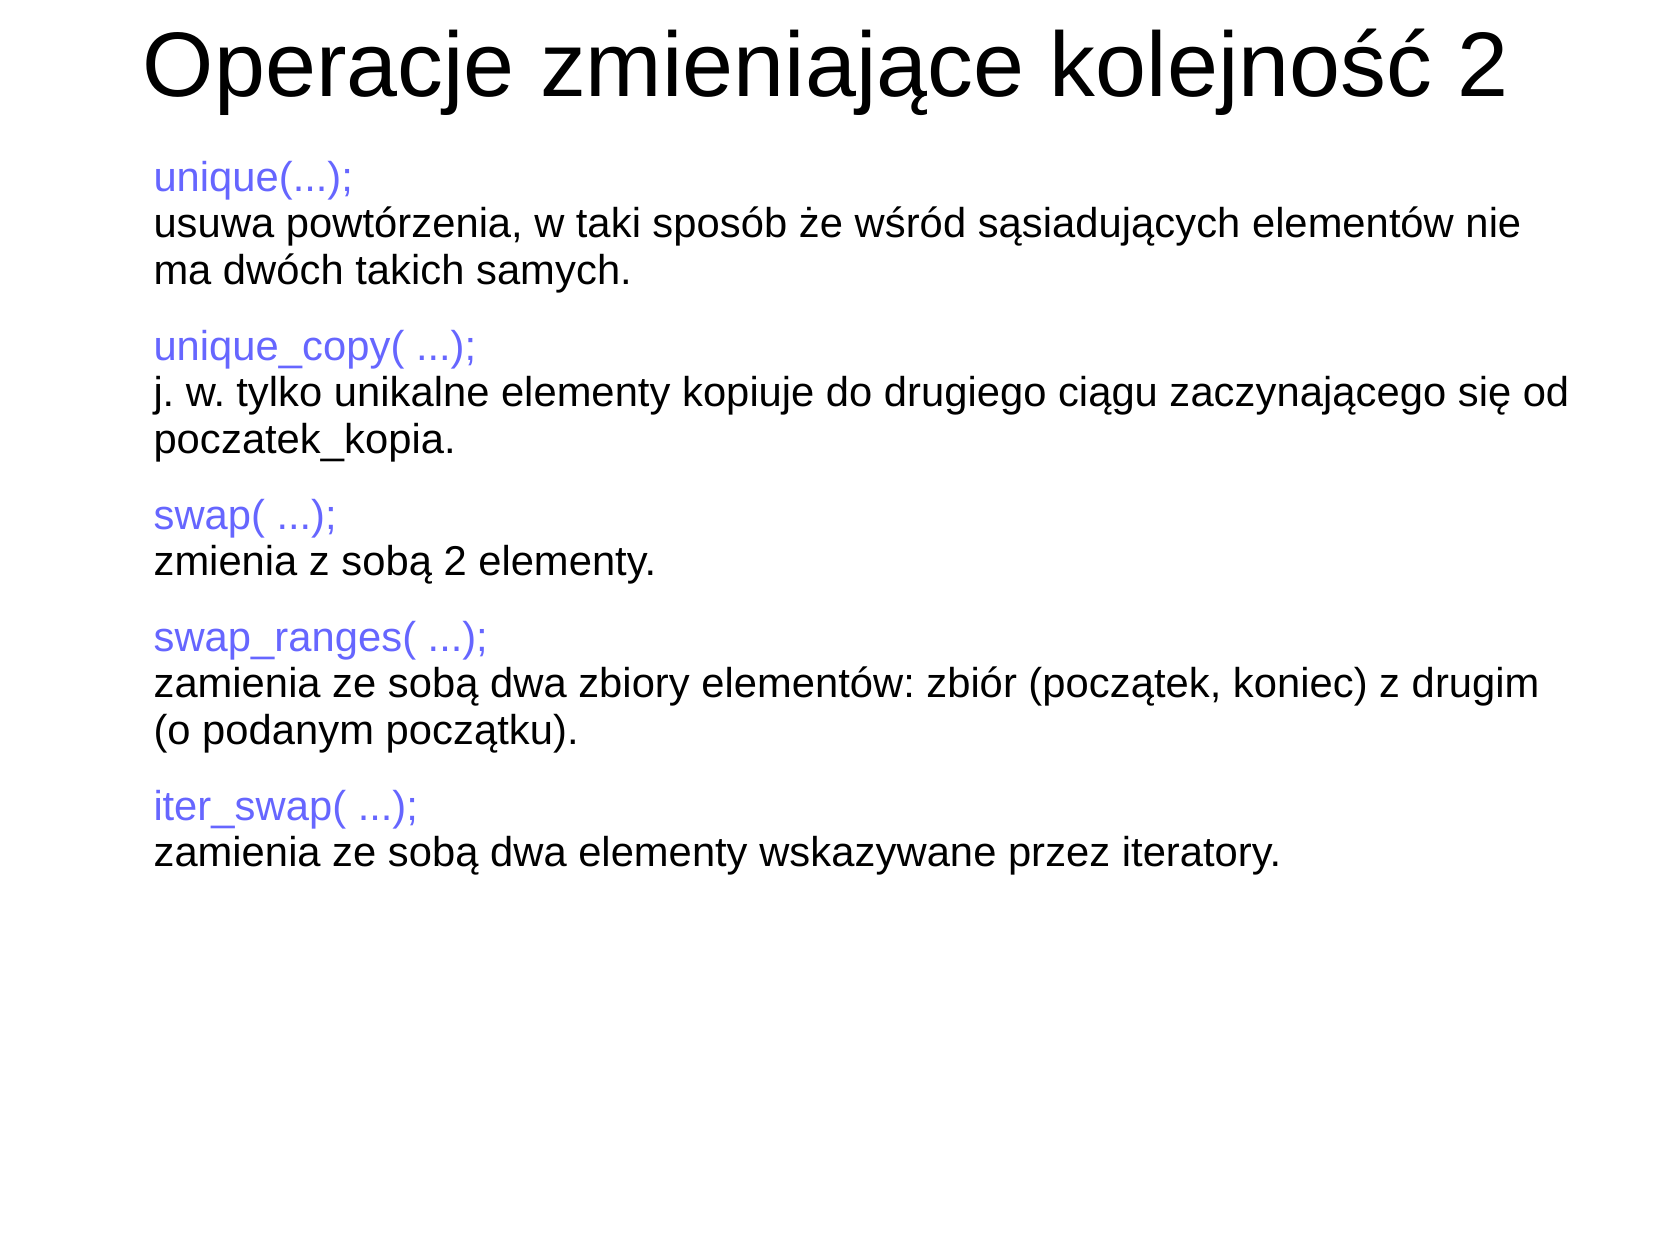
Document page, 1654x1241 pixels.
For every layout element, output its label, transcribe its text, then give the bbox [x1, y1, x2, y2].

title Operacje zmieniające kolejność 2 [82, 11, 1571, 119]
list unique(...); usuwa powtórzenia, w taki sposób że wśród sąsiadujących elementów nie ma dwóch takich samych. unique_copy( ...); j. w. tylko unikalne elementy kopiuje do drugiego ciągu zaczynającego się od poczatek_kopia. swap( ...); zmienia z sobą 2 elementy. swap_ranges( ...); zamienia ze sobą dwa zbiory elementów: zbiór (początek, koniec) z drugim (o podanym początku). iter_swap( ...); zamienia ze sobą dwa elementy wskazywane przez iteratory. [82, 153, 1571, 1202]
